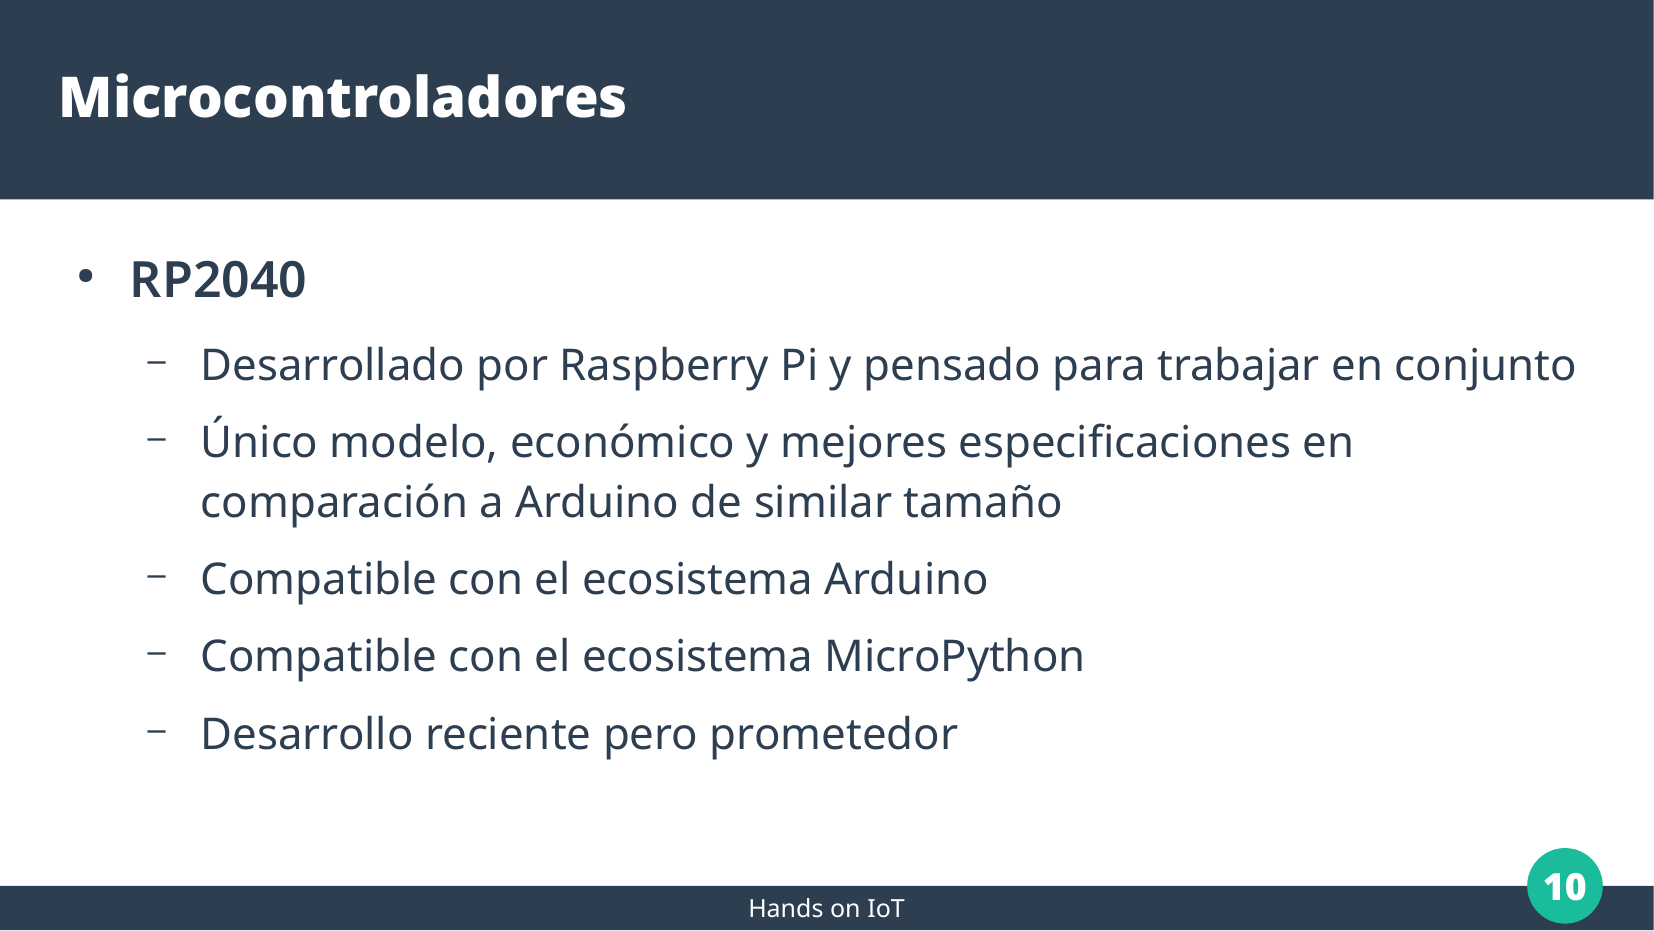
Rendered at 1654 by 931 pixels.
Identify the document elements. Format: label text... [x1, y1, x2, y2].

list RP2040 Desarrollado por Raspberry Pi y pensado para trabajar en conjunto Único modelo, económico y mejores especificaciones en comparación a Arduino de similar tamaño Compatible con el ecosistema Arduino Compatible con el ecosistema MicroPython Desarrollo reciente pero prometedor [59, 243, 1595, 864]
title Microcontroladores [59, 37, 1595, 155]
